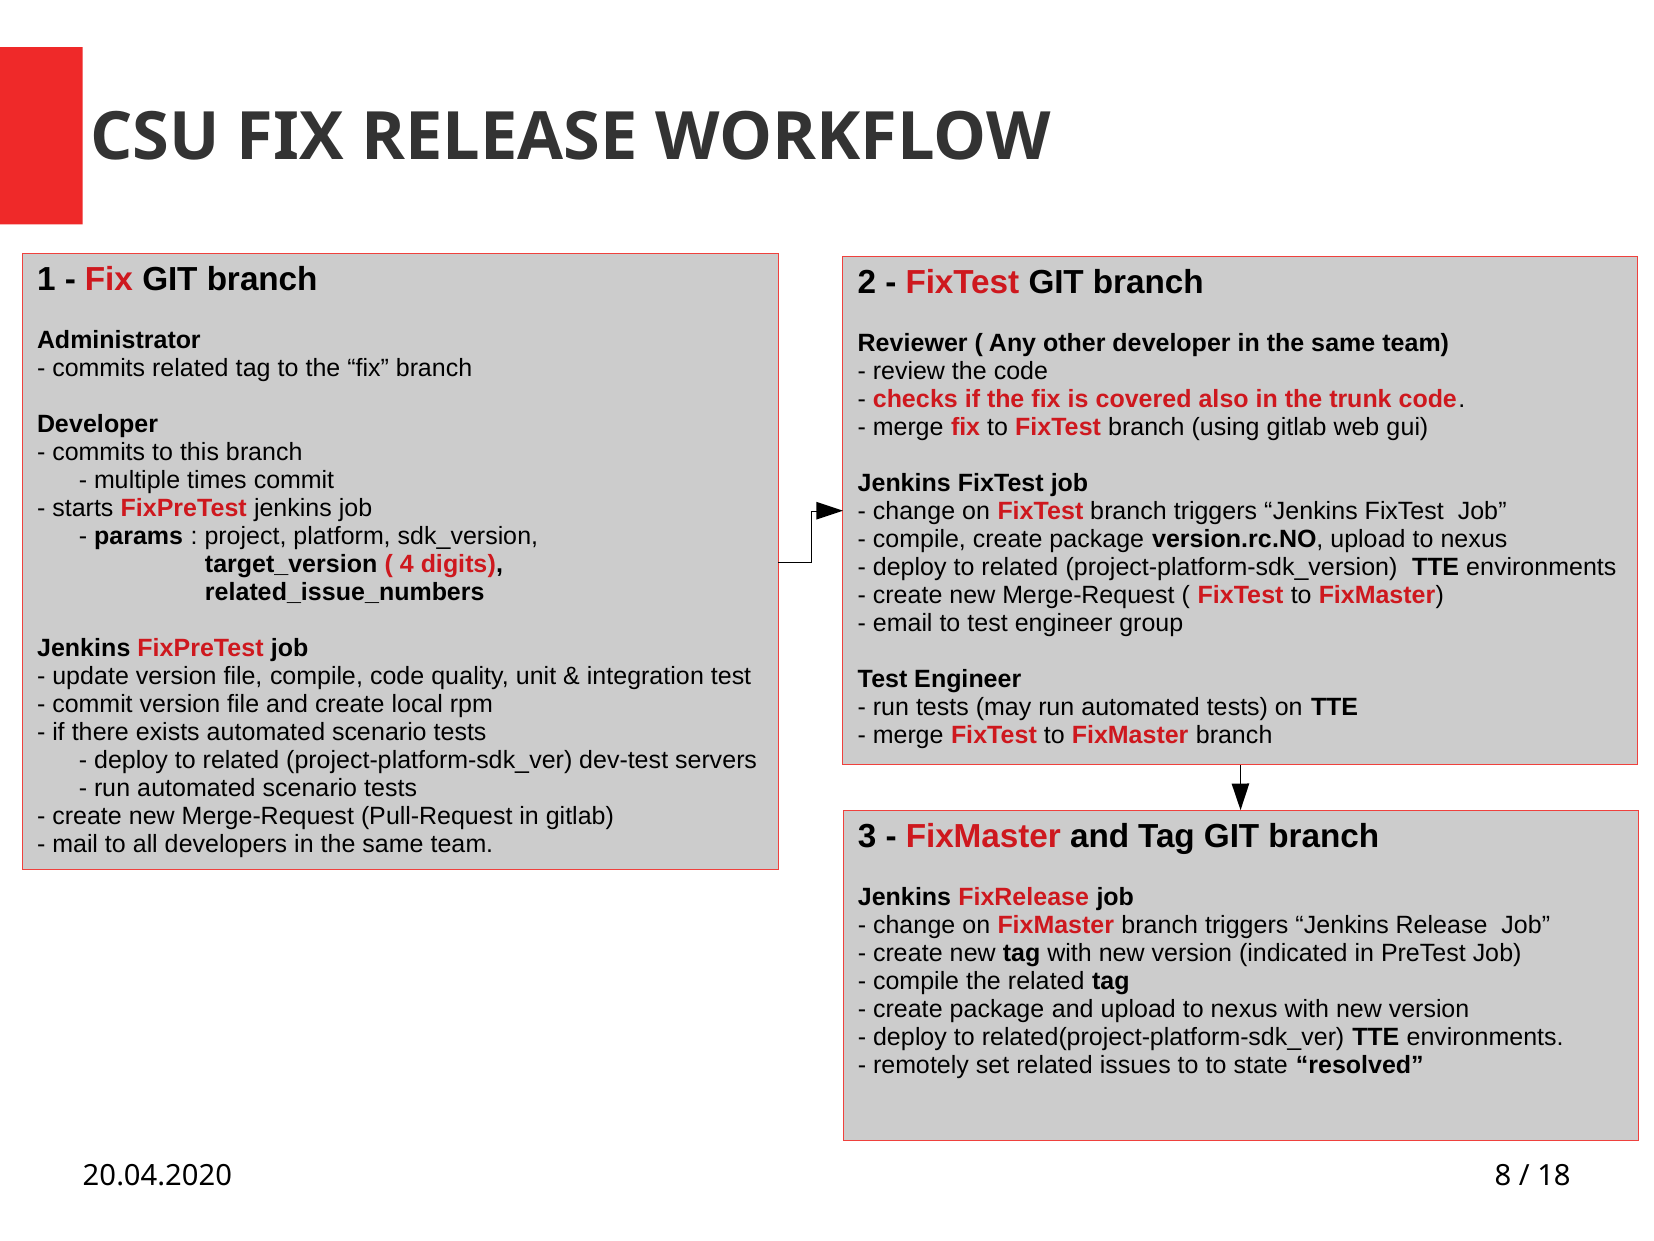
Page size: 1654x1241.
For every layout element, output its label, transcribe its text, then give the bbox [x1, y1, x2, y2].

title CSU FIX RELEASE WORKFLOW [89, 26, 1621, 241]
text_box 3 - FixMaster and Tag GIT branch Jenkins FixRelease job - change on FixMaster branch triggers “Jenkins Release Job” - create new tag with new version (indicated in PreTest Job) - compile the related tag - create package and upload to nexus with new version - deploy to related(project-platform-sdk_ver) TTE environments. - remotely set related issues to to state “resolved” [843, 810, 1639, 1141]
text_box 1 - Fix GIT branch Administrator - commits related tag to the “fix” branch Developer - commits to this branch - multiple times commit - starts FixPreTest jenkins job - params : project, platform, sdk_version, target_version ( 4 digits), related_issue_numbers Jenkins FixPreTest job - update version file, compile, code quality, unit & integration test - commit version file and create local rpm - if there exists automated scenario tests - deploy to related (project-platform-sdk_ver) dev-test servers - run automated scenario tests - create new Merge-Request (Pull-Request in gitlab) - mail to all developers in the same team. [22, 253, 779, 870]
text_box 2 - FixTest GIT branch Reviewer ( Any other developer in the same team) - review the code - checks if the fix is covered also in the trunk code. - merge fix to FixTest branch (using gitlab web gui) Jenkins FixTest job - change on FixTest branch triggers “Jenkins FixTest Job” - compile, create package version.rc.NO, upload to nexus - deploy to related (project-platform-sdk_version) TTE environments - create new Merge-Request ( FixTest to FixMaster) - email to test engineer group Test Engineer - run tests (may run automated tests) on TTE - merge FixTest to FixMaster branch [842, 256, 1638, 765]
